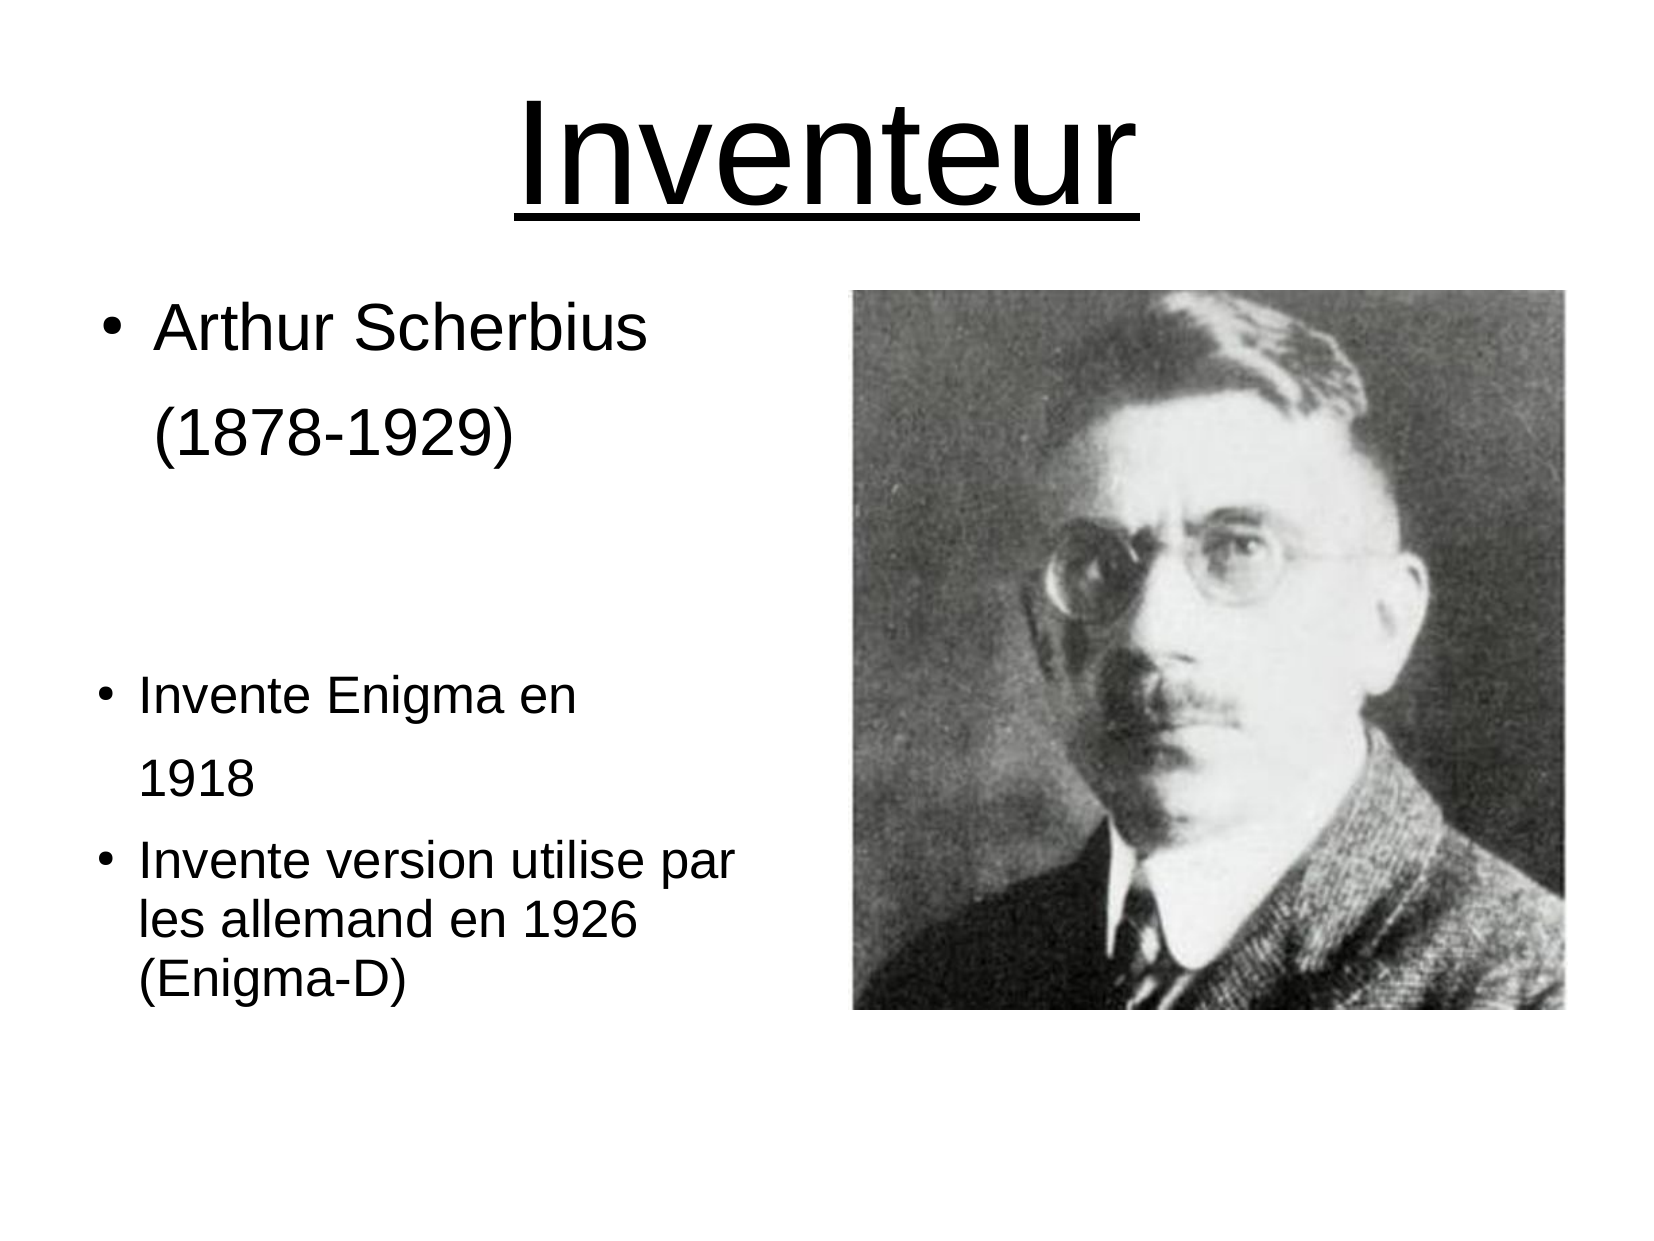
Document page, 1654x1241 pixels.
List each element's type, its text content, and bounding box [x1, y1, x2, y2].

title Inventeur [82, 49, 1571, 257]
list Arthur Scherbius (1878-1929) [82, 290, 809, 634]
picture [848, 290, 1568, 1010]
list Invente Enigma en 1918 Invente version utilise par les allemand en 1926 (Enigma-D) [82, 665, 809, 1009]
